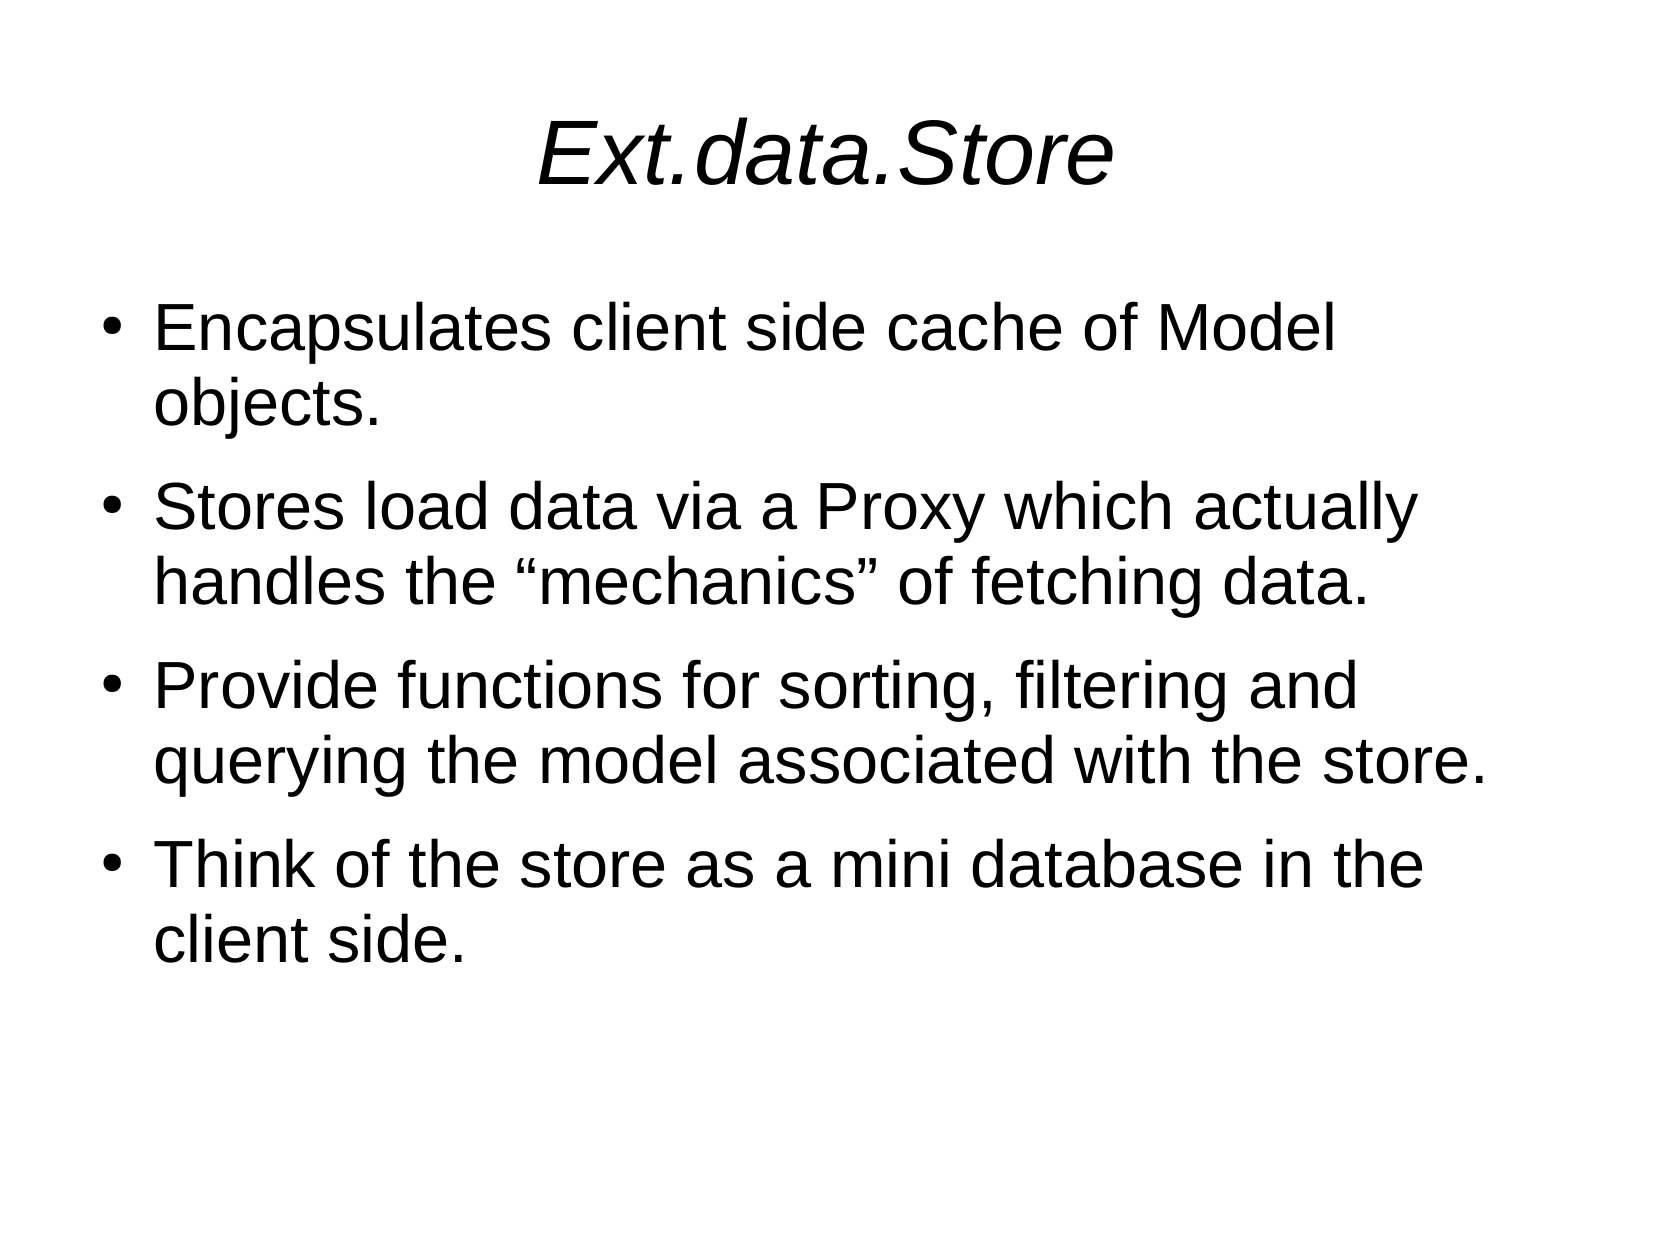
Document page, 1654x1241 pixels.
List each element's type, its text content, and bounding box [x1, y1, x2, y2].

list Encapsulates client side cache of Model objects. Stores load data via a Proxy which actually handles the “mechanics” of fetching data. Provide functions for sorting, filtering and querying the model associated with the store. Think of the store as a mini database in the client side. [82, 290, 1538, 1010]
title Ext.data.Store [82, 49, 1571, 257]
